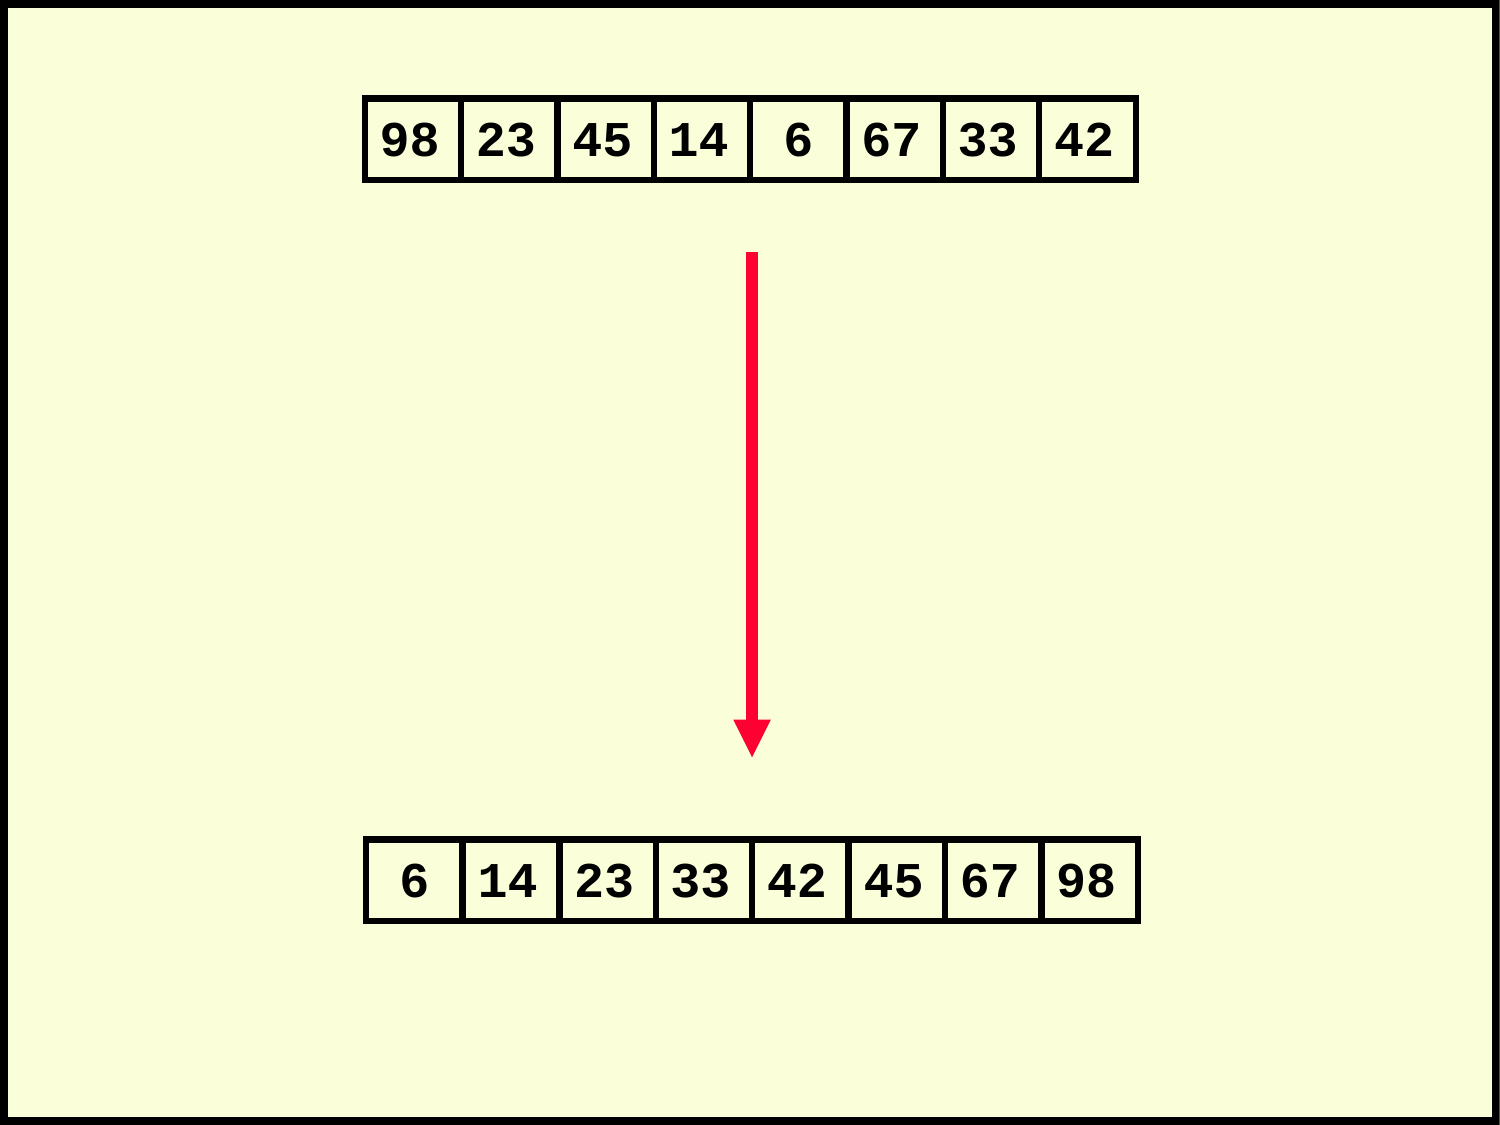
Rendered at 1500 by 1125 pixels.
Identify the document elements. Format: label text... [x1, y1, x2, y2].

text_box 45 [558, 98, 653, 180]
text_box 45 [848, 839, 945, 921]
text_box 33 [655, 839, 752, 921]
text_box 6 [366, 839, 462, 921]
text_box 14 [462, 839, 559, 921]
text_box 42 [1039, 98, 1136, 180]
text_box 67 [945, 839, 1041, 921]
text_box 98 [364, 98, 462, 180]
text_box 14 [653, 98, 750, 180]
text_box 98 [1041, 839, 1138, 921]
text_box 42 [752, 839, 848, 921]
text_box 33 [942, 98, 1039, 180]
text_box 23 [559, 839, 655, 921]
text_box 23 [462, 98, 558, 180]
text_box 6 [750, 98, 847, 180]
text_box 67 [847, 98, 942, 180]
